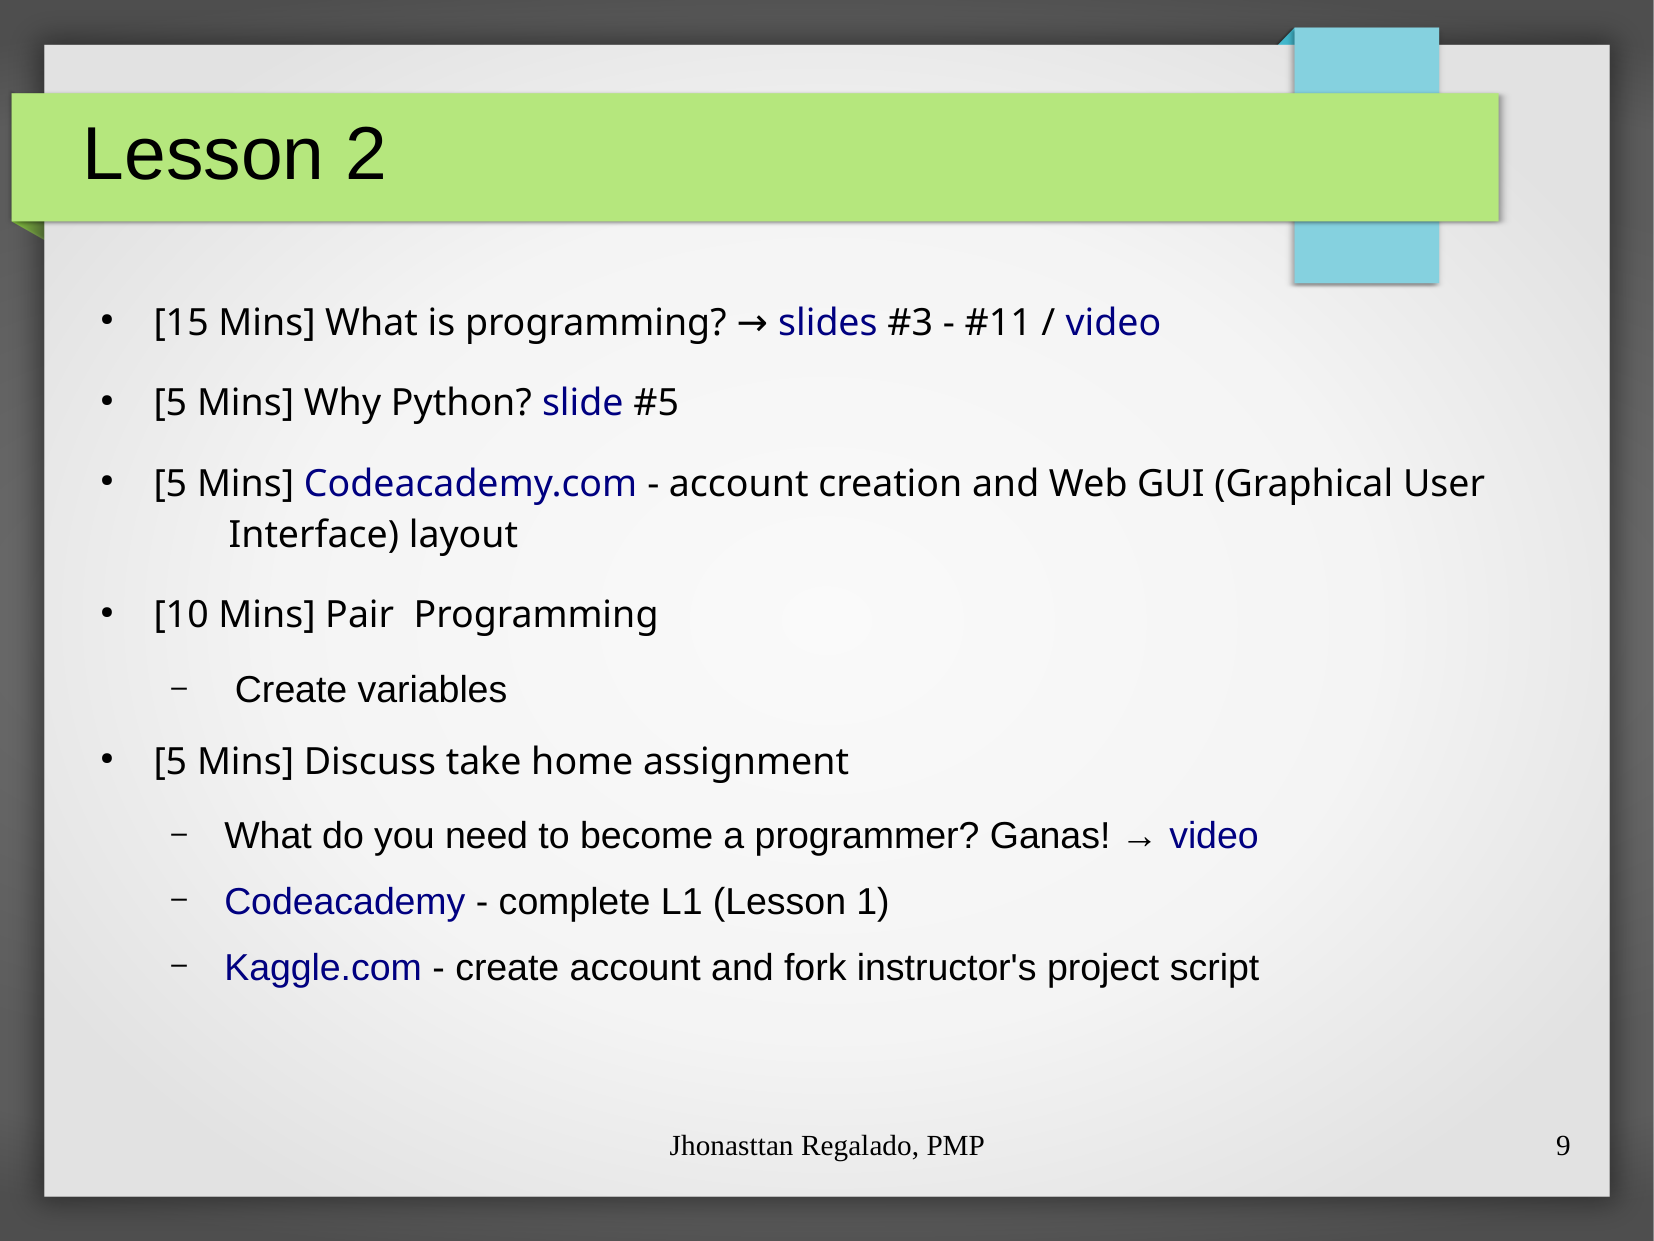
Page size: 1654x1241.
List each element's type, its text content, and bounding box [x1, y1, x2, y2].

title Lesson 2 [82, 94, 1264, 213]
list [15 Mins] What is programming? → slides #3 - #11 / video [5 Mins] Why Python? slide #5 [5 Mins] Codeacademy.com - account creation and Web GUI (Graphical User Interface) layout [10 Mins] Pair Programming Create variables [5 Mins] Discuss take home assignment What do you need to become a programmer? Ganas! → video Codeacademy - complete L1 (Lesson 1) Kaggle.com - create account and fork instructor's project script [82, 295, 1571, 1015]
picture [0, 0, 1654, 1241]
